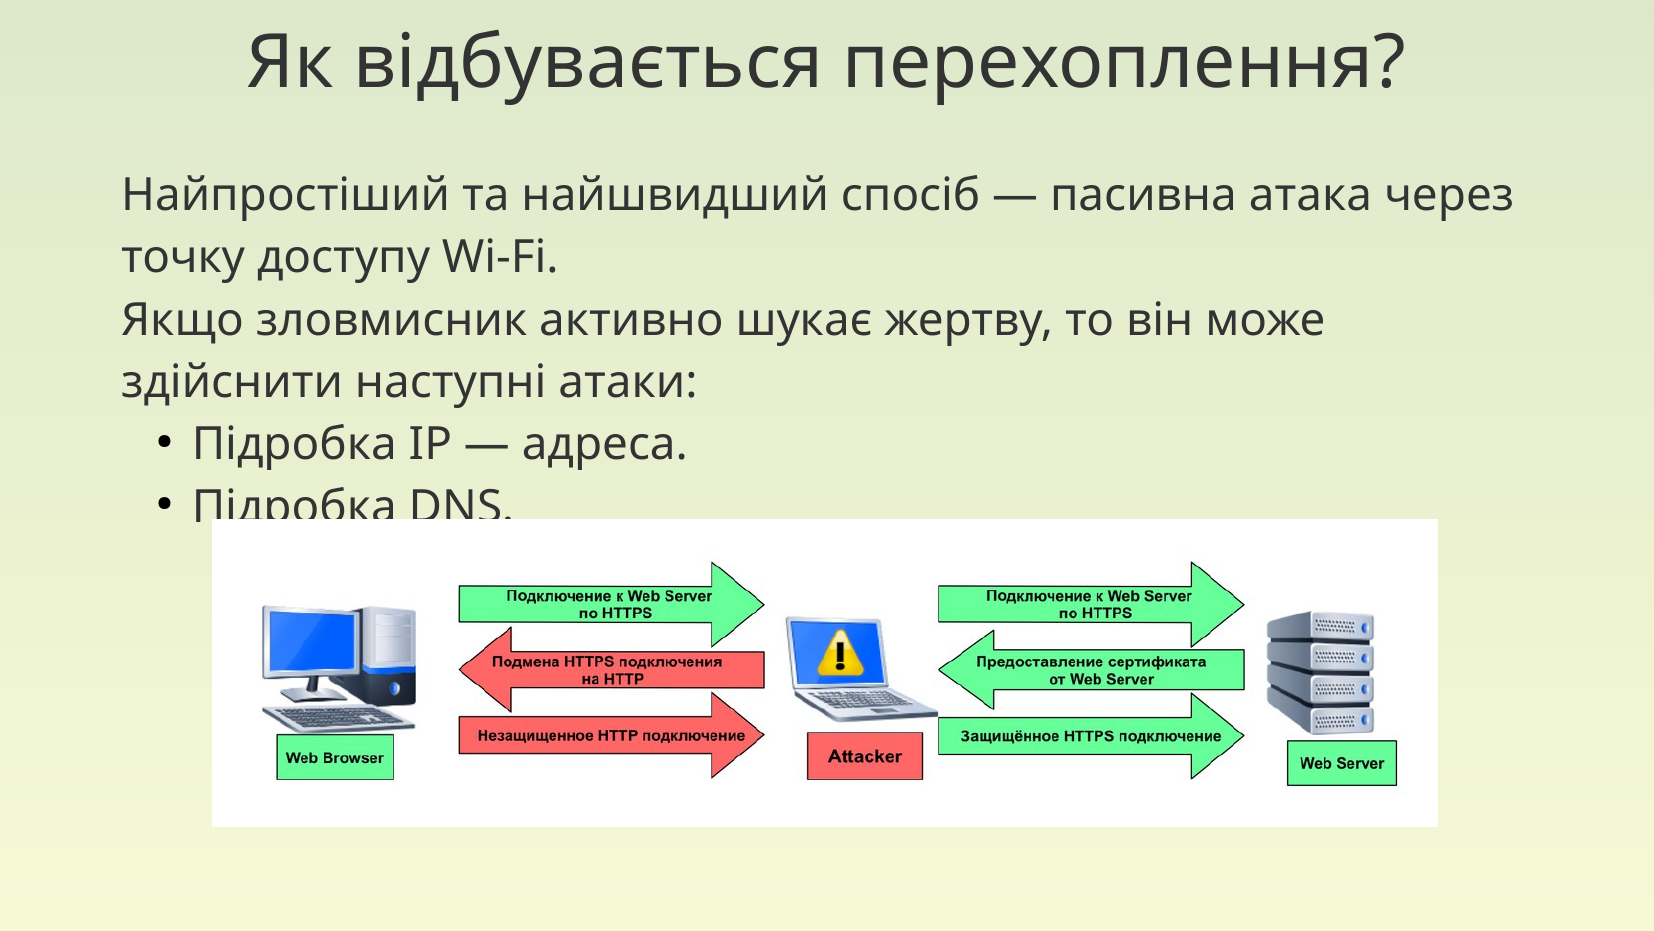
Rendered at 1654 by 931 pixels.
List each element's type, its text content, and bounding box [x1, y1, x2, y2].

text_box Як відбувається перехоплення? [0, 0, 1654, 91]
text_box Найпростіший та найшвидший спосіб — пасивна атака через точку доступу Wi-Fi. Якщо зловмисник активно шукає жертву, то він може здійснити наступні атаки: Підробка IP — адреса. Підробка DNS. [106, 153, 1571, 443]
picture [212, 519, 1438, 827]
